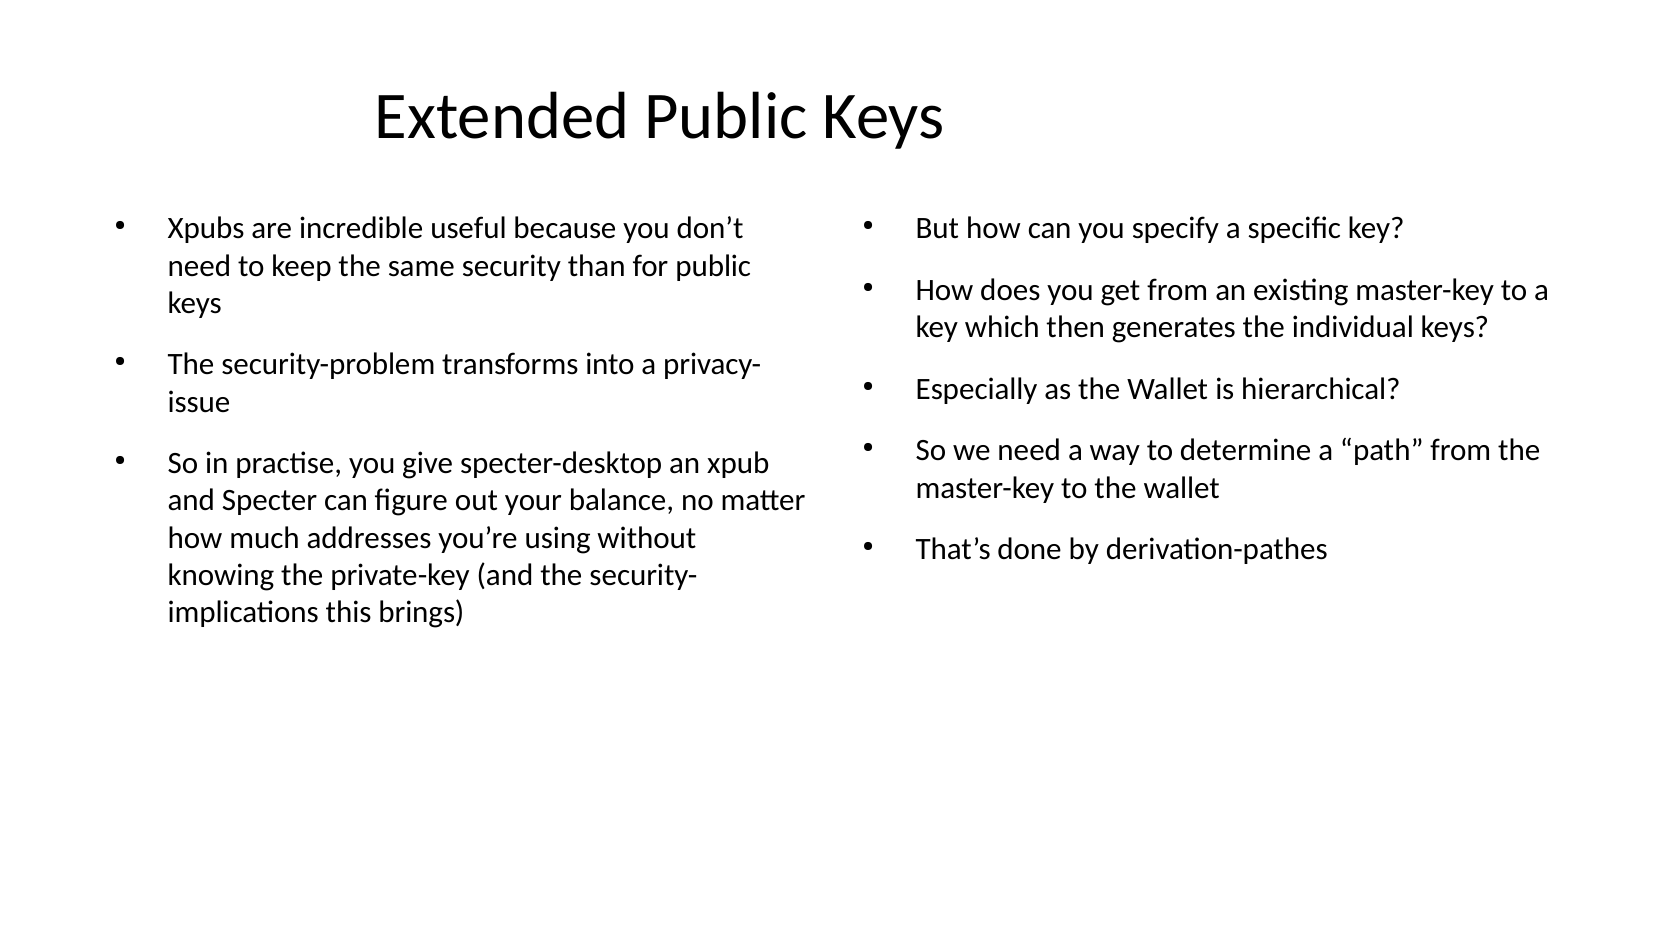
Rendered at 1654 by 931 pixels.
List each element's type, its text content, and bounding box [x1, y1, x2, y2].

title Extended Public Keys [99, 27, 1555, 193]
list Xpubs are incredible useful because you don’t need to keep the same security than for public keys The security-problem transforms into a privacy-issue So in practise, you give specter-desktop an xpub and Specter can figure out your balance, no matter how much addresses you’re using without knowing the private-key (and the security-implications this brings) [96, 207, 810, 780]
list But how can you specify a specific key? How does you get from an existing master-key to a key which then generates the individual keys? Especially as the Wallet is hierarchical? So we need a way to determine a “path” from the master-key to the wallet That’s done by derivation-pathes [844, 207, 1558, 780]
